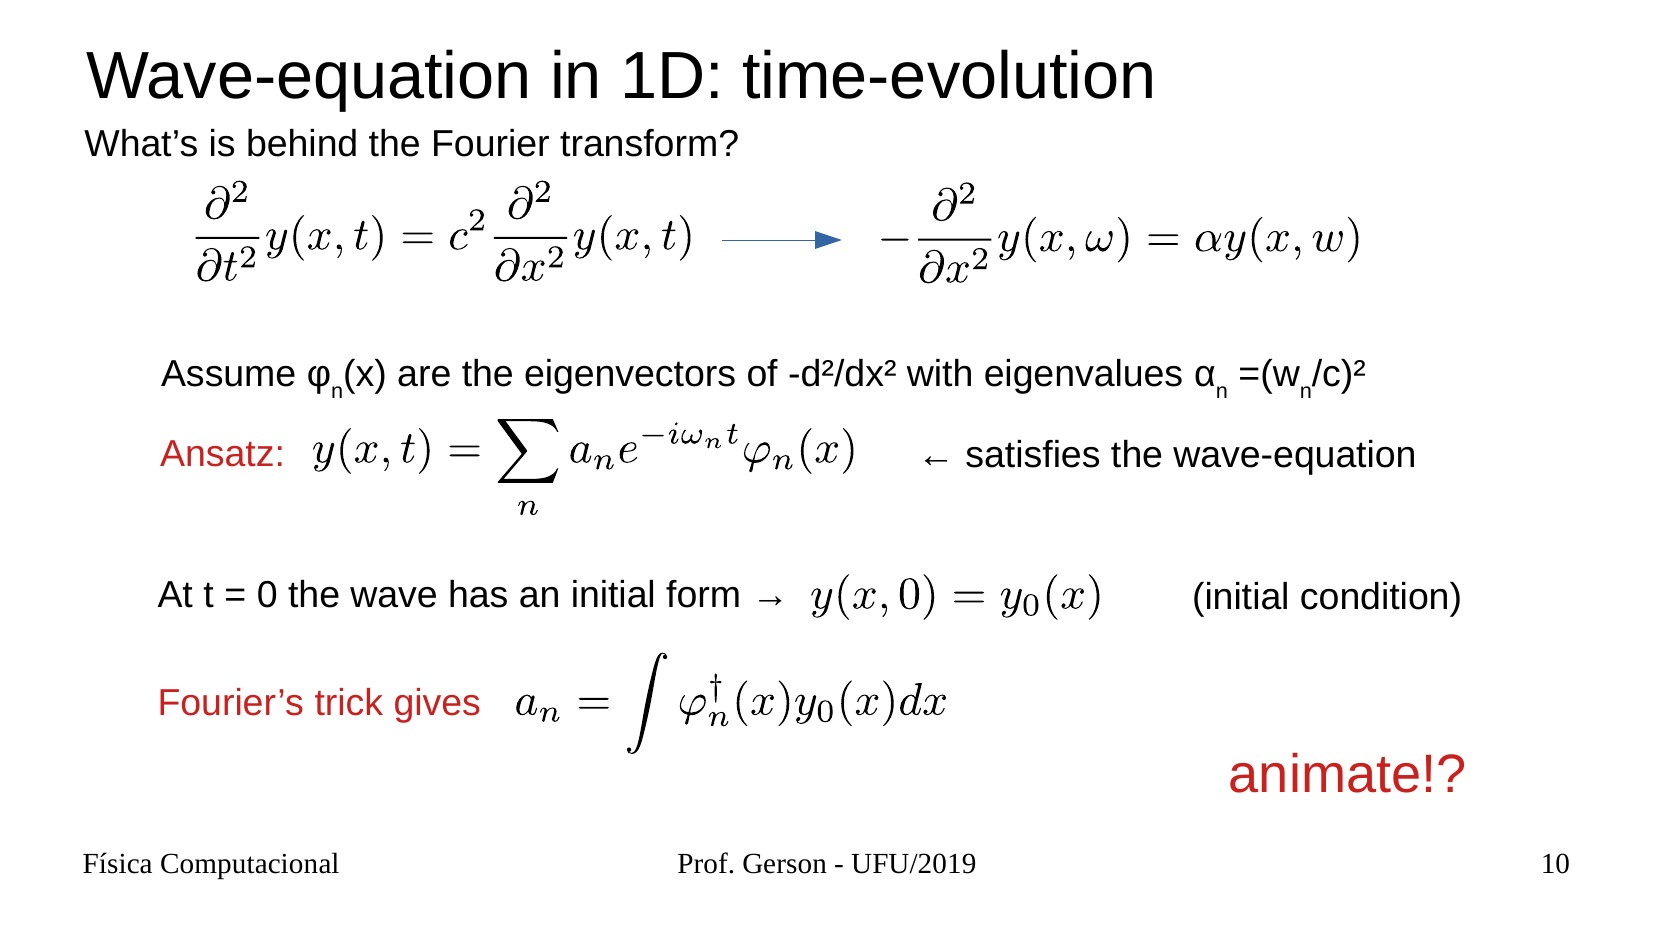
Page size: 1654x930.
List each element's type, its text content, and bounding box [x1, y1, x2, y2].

text_box Assume φn(x) are the eigenvectors of -d²/dx² with eigenvalues αn =(wn/c)² [146, 344, 1381, 411]
picture [514, 652, 947, 754]
picture [875, 180, 1361, 286]
picture [310, 417, 856, 517]
text_box At t = 0 the wave has an initial form → [142, 566, 816, 624]
picture [808, 572, 1102, 622]
text_box What’s is behind the Fourier transform? [69, 114, 820, 172]
text_box ← satisfies the wave-equation [902, 426, 1432, 484]
text_box Ansatz: [145, 424, 301, 482]
text_box Wave-equation in 1D: time-evolution [71, 31, 1203, 124]
text_box animate!? [1214, 735, 1483, 812]
text_box (initial condition) [1177, 568, 1477, 626]
text_box Fourier’s trick gives [142, 673, 496, 731]
picture [193, 178, 693, 284]
